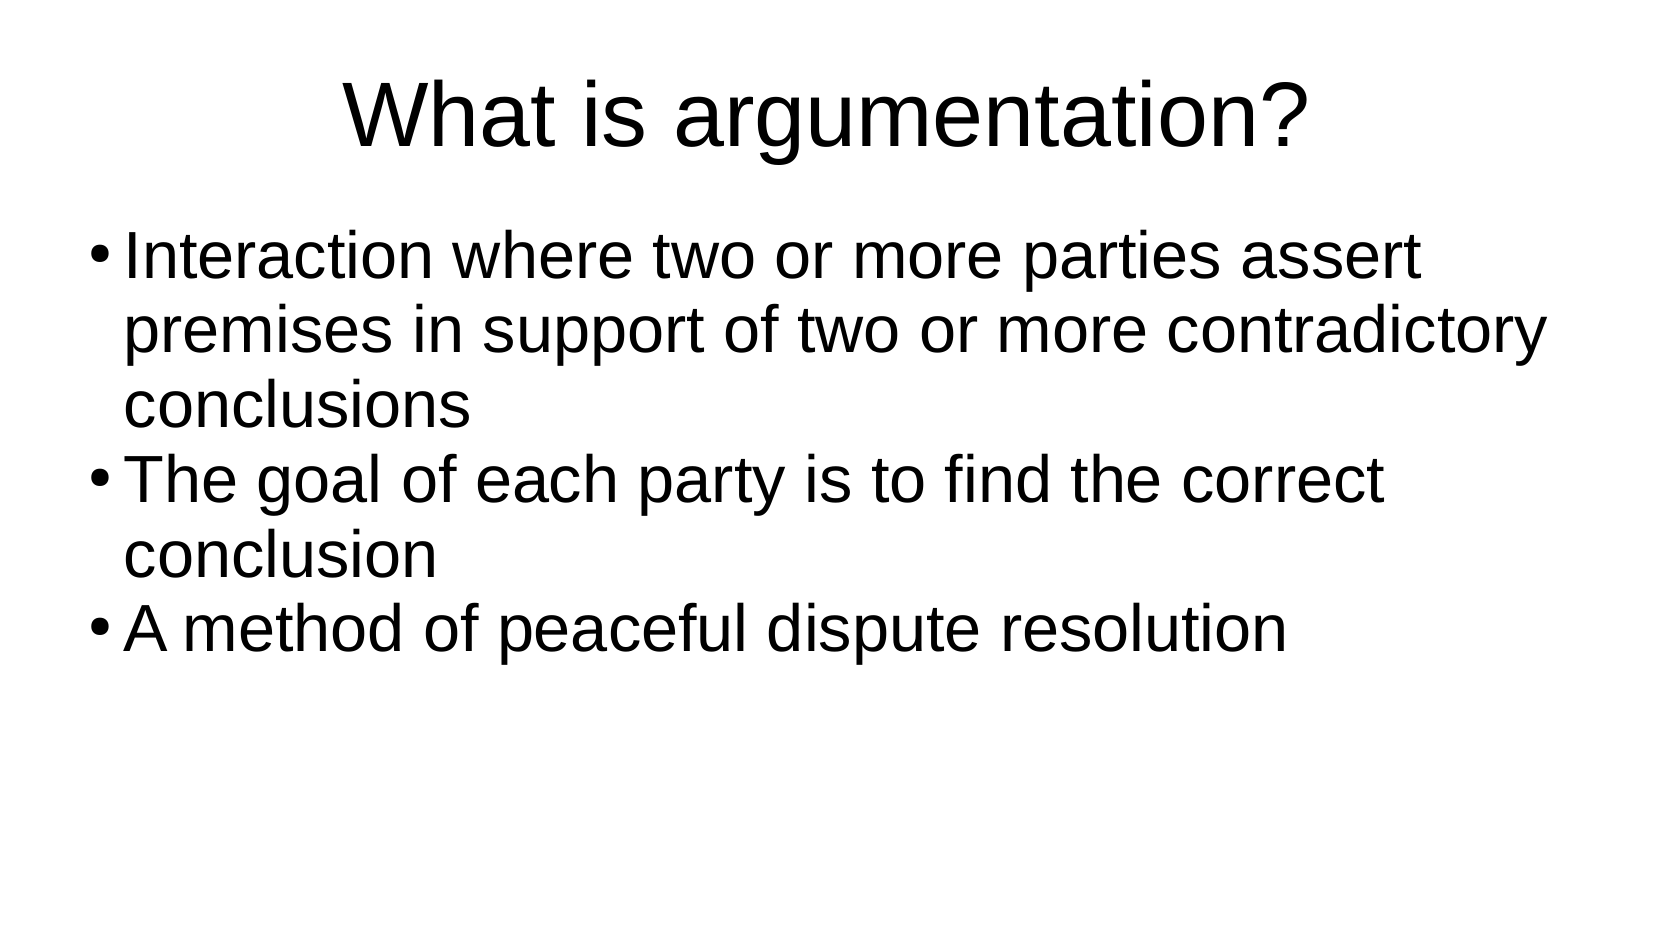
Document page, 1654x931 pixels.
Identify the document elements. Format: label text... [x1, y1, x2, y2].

title What is argumentation? [82, 37, 1571, 193]
subtitle Interaction where two or more parties assert premises in support of two or more contradictory conclusions The goal of each party is to find the correct conclusion A method of peaceful dispute resolution [88, 217, 1577, 758]
